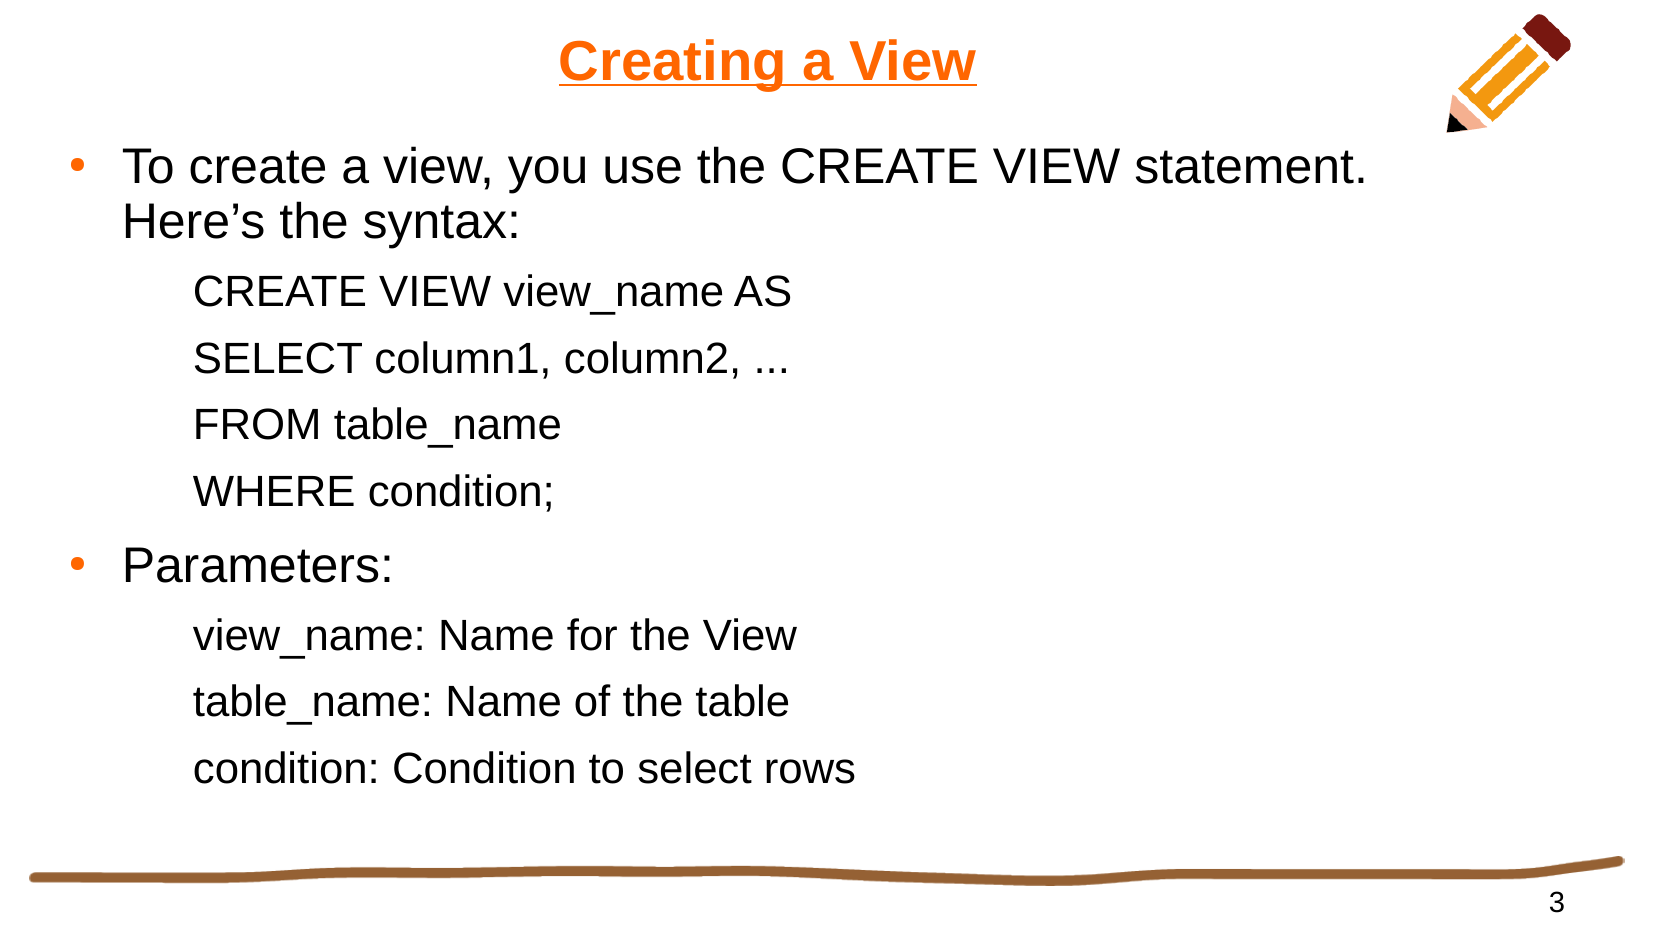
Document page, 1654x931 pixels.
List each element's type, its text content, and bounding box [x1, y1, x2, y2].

title Creating a View [88, 9, 1447, 113]
list To create a view, you use the CREATE VIEW statement. Here’s the syntax: CREATE VIEW view_name AS SELECT column1, column2, ... FROM table_name WHERE condition; Parameters: view_name: Name for the View table_name: Name of the table condition: Condition to select rows [51, 137, 1501, 863]
picture [29, 856, 1625, 886]
picture [1446, 14, 1571, 133]
